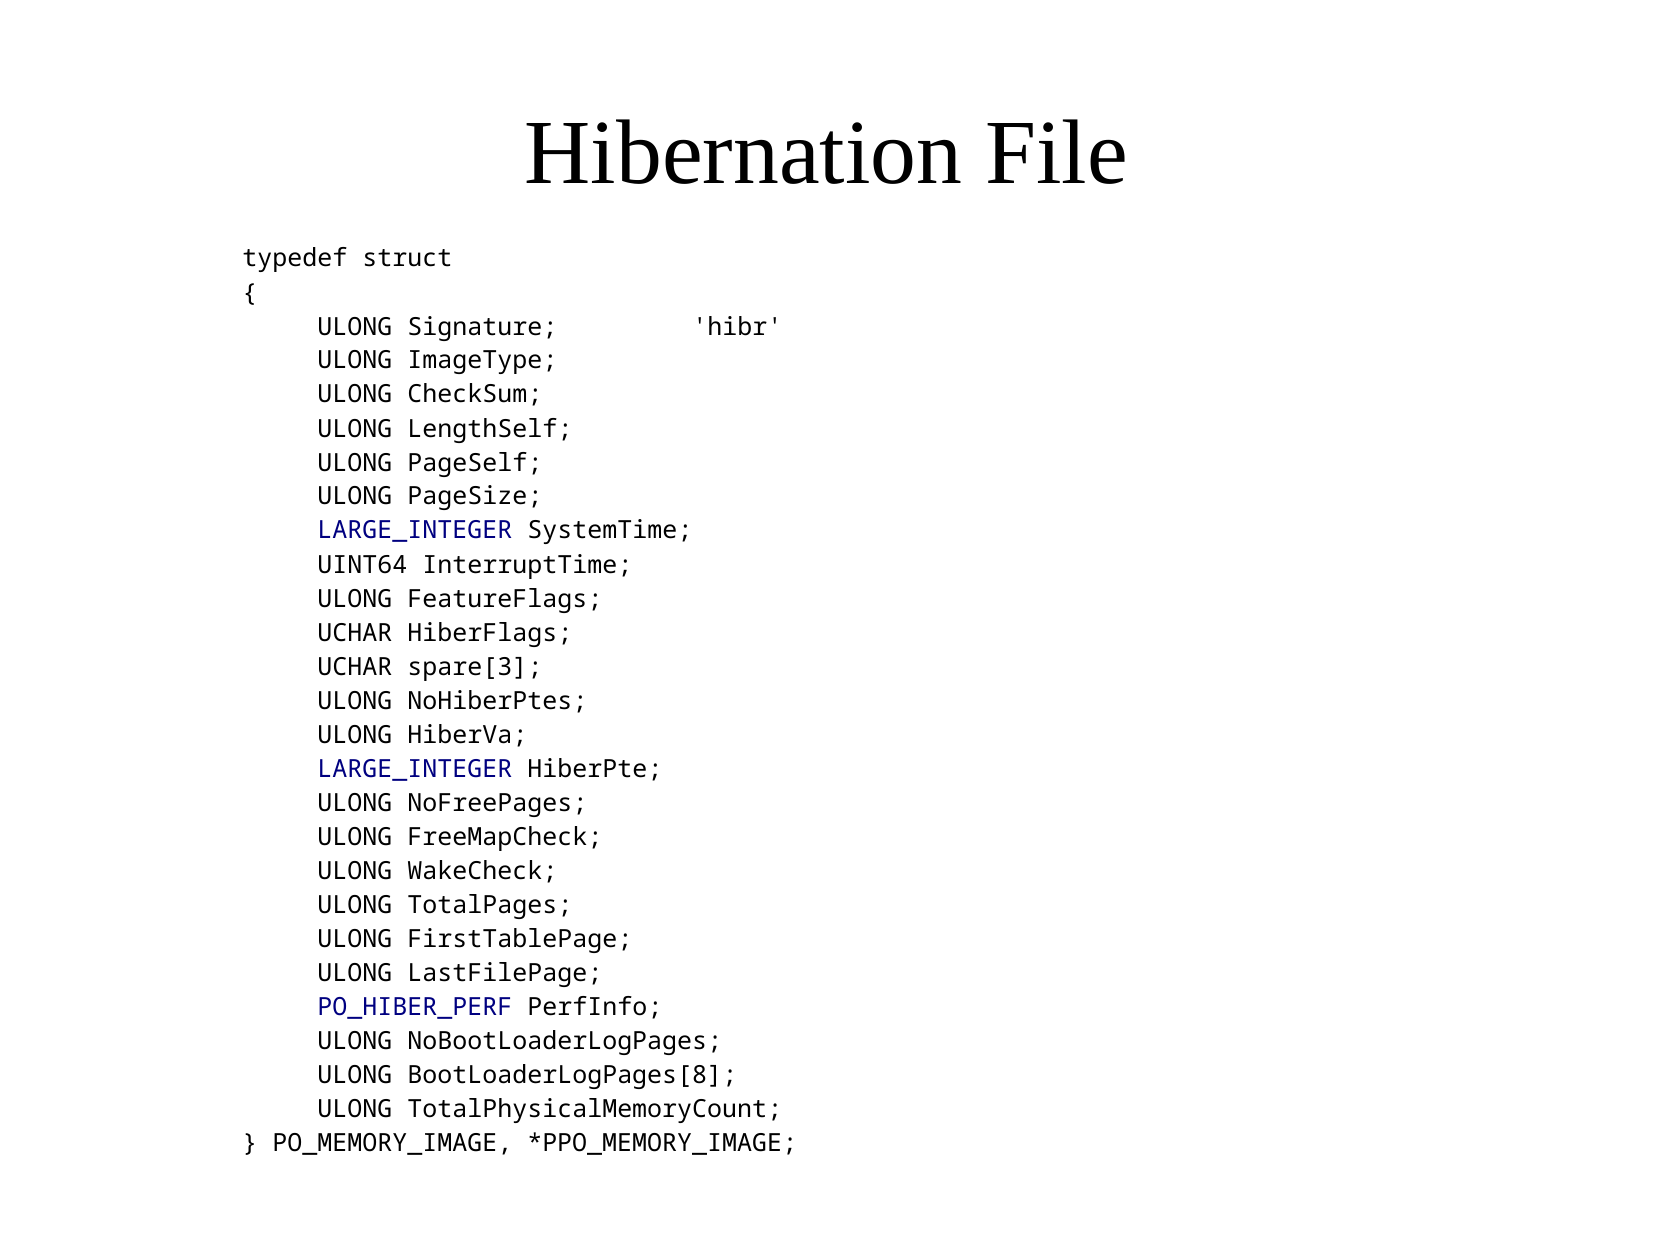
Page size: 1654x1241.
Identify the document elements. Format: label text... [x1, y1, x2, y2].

title Hibernation File [82, 49, 1571, 257]
text_box typedef struct { ULONG Signature; 'hibr' ULONG ImageType; ULONG CheckSum; ULONG LengthSelf; ULONG PageSelf; ULONG PageSize; LARGE_INTEGER SystemTime; UINT64 InterruptTime; ULONG FeatureFlags; UCHAR HiberFlags; UCHAR spare[3]; ULONG NoHiberPtes; ULONG HiberVa; LARGE_INTEGER HiberPte; ULONG NoFreePages; ULONG FreeMapCheck; ULONG WakeCheck; ULONG TotalPages; ULONG FirstTablePage; ULONG LastFilePage; PO_HIBER_PERF PerfInfo; ULONG NoBootLoaderLogPages; ULONG BootLoaderLogPages[8]; ULONG TotalPhysicalMemoryCount; } PO_MEMORY_IMAGE, *PPO_MEMORY_IMAGE; [227, 232, 1126, 1039]
